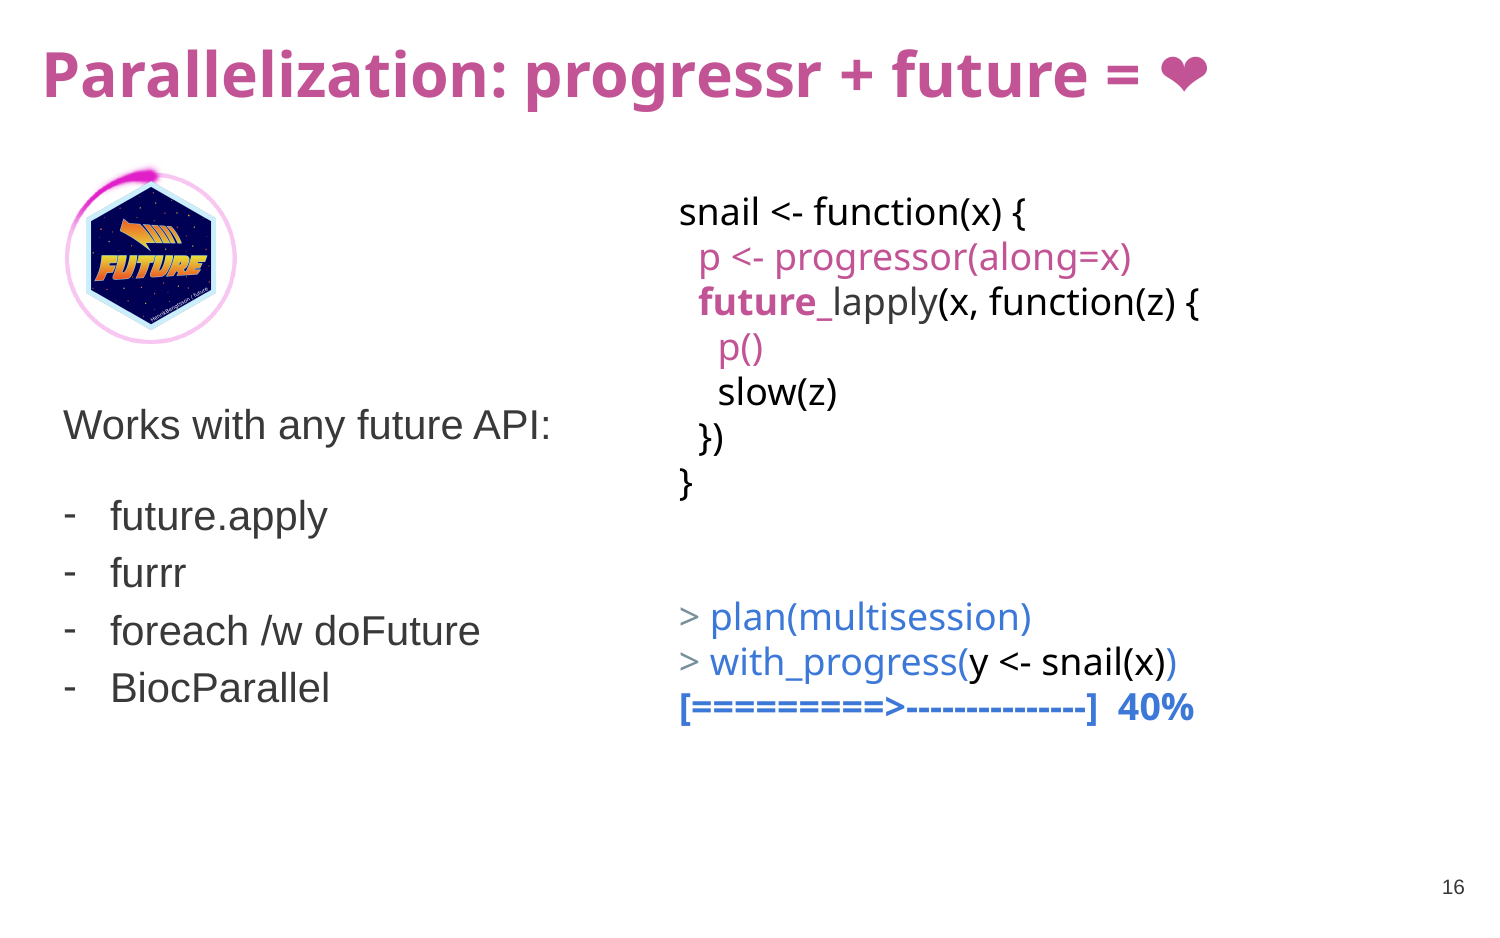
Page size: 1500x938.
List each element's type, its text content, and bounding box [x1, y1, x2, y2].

title Parallelization: progressr + future = ❤ [26, 20, 1493, 136]
text_box Works with any future API: future.apply furrr foreach /w doFuture BiocParallel [48, 375, 611, 777]
picture [6, 126, 310, 404]
list snail <- function(x) { p <- progressor(along=x) future_lapply(x, function(z) { p() slow(z) }) } > plan(multisession) > with_progress(y <- snail(x)) [=========>---------------] 40% [663, 172, 1433, 772]
slide_number <number> [1389, 849, 1480, 922]
